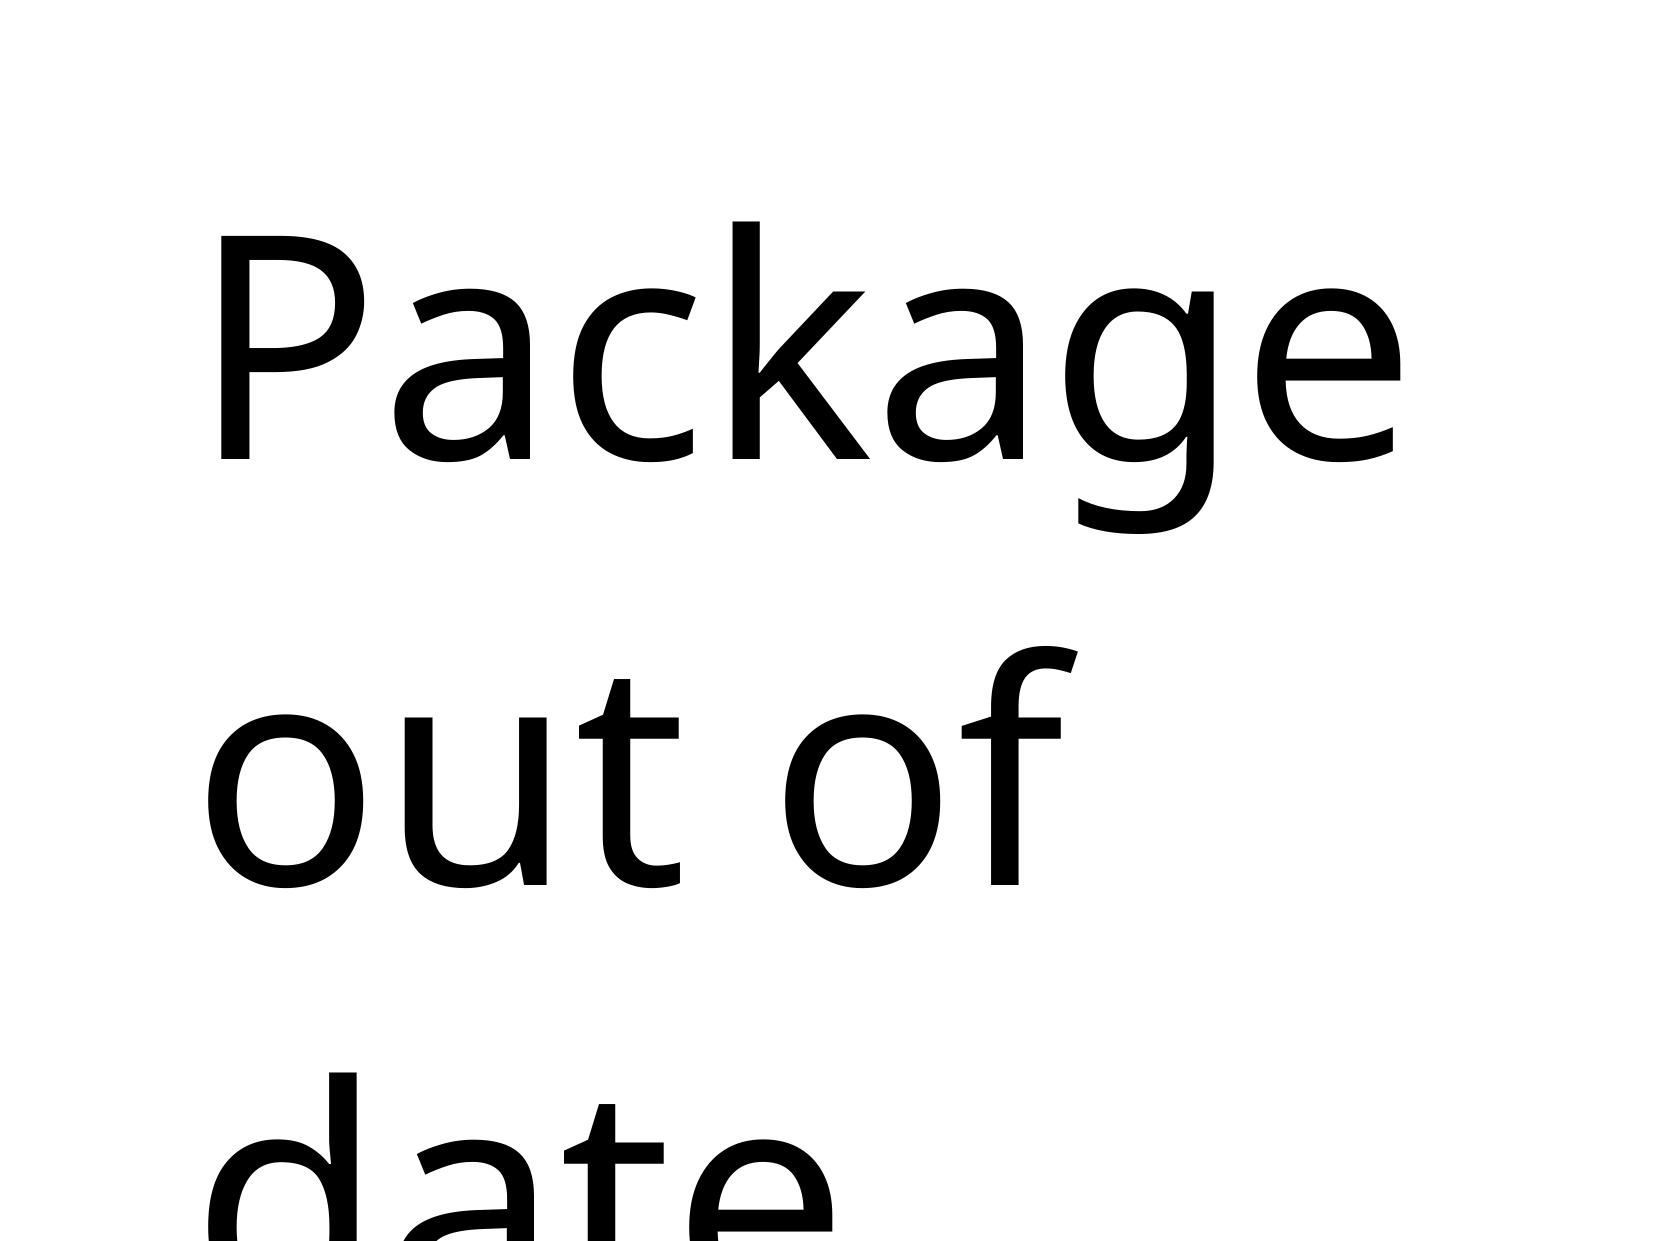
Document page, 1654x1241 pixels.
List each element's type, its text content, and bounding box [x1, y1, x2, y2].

text_box Package out of date [177, 118, 1459, 1123]
